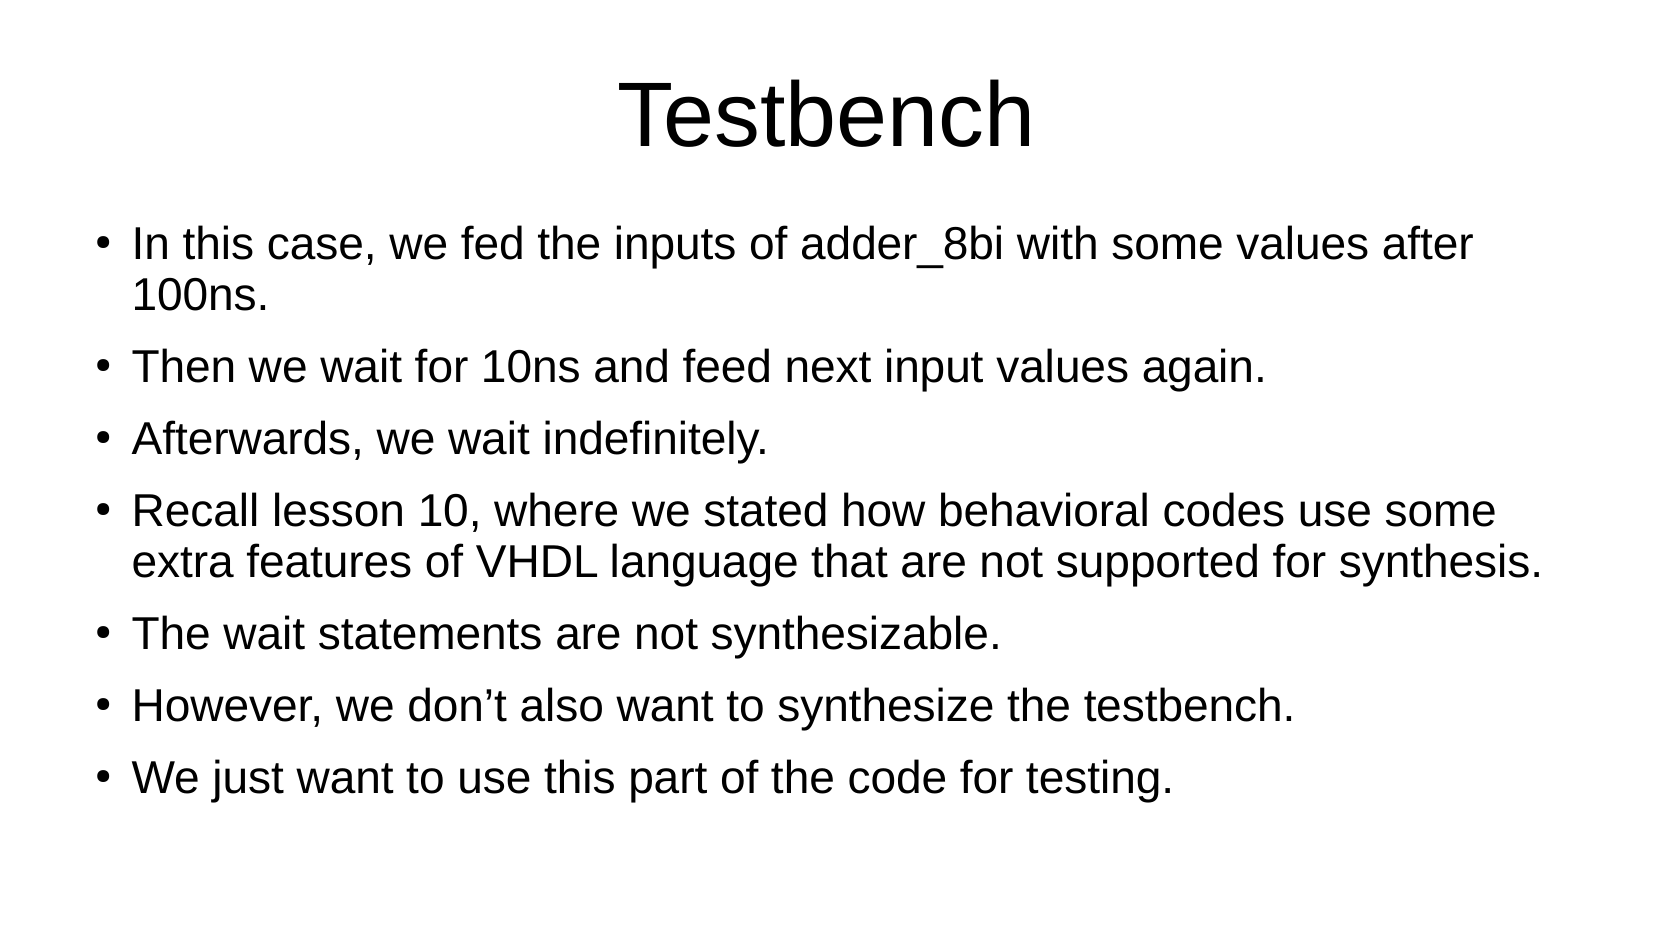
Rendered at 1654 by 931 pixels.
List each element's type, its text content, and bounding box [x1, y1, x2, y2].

list In this case, we fed the inputs of adder_8bi with some values after 100ns. Then we wait for 10ns and feed next input values again. Afterwards, we wait indefinitely. Recall lesson 10, where we stated how behavioral codes use some extra features of VHDL language that are not supported for synthesis. The wait statements are not synthesizable. However, we don’t also want to synthesize the testbench. We just want to use this part of the code for testing. [82, 217, 1571, 826]
title Testbench [82, 37, 1571, 193]
